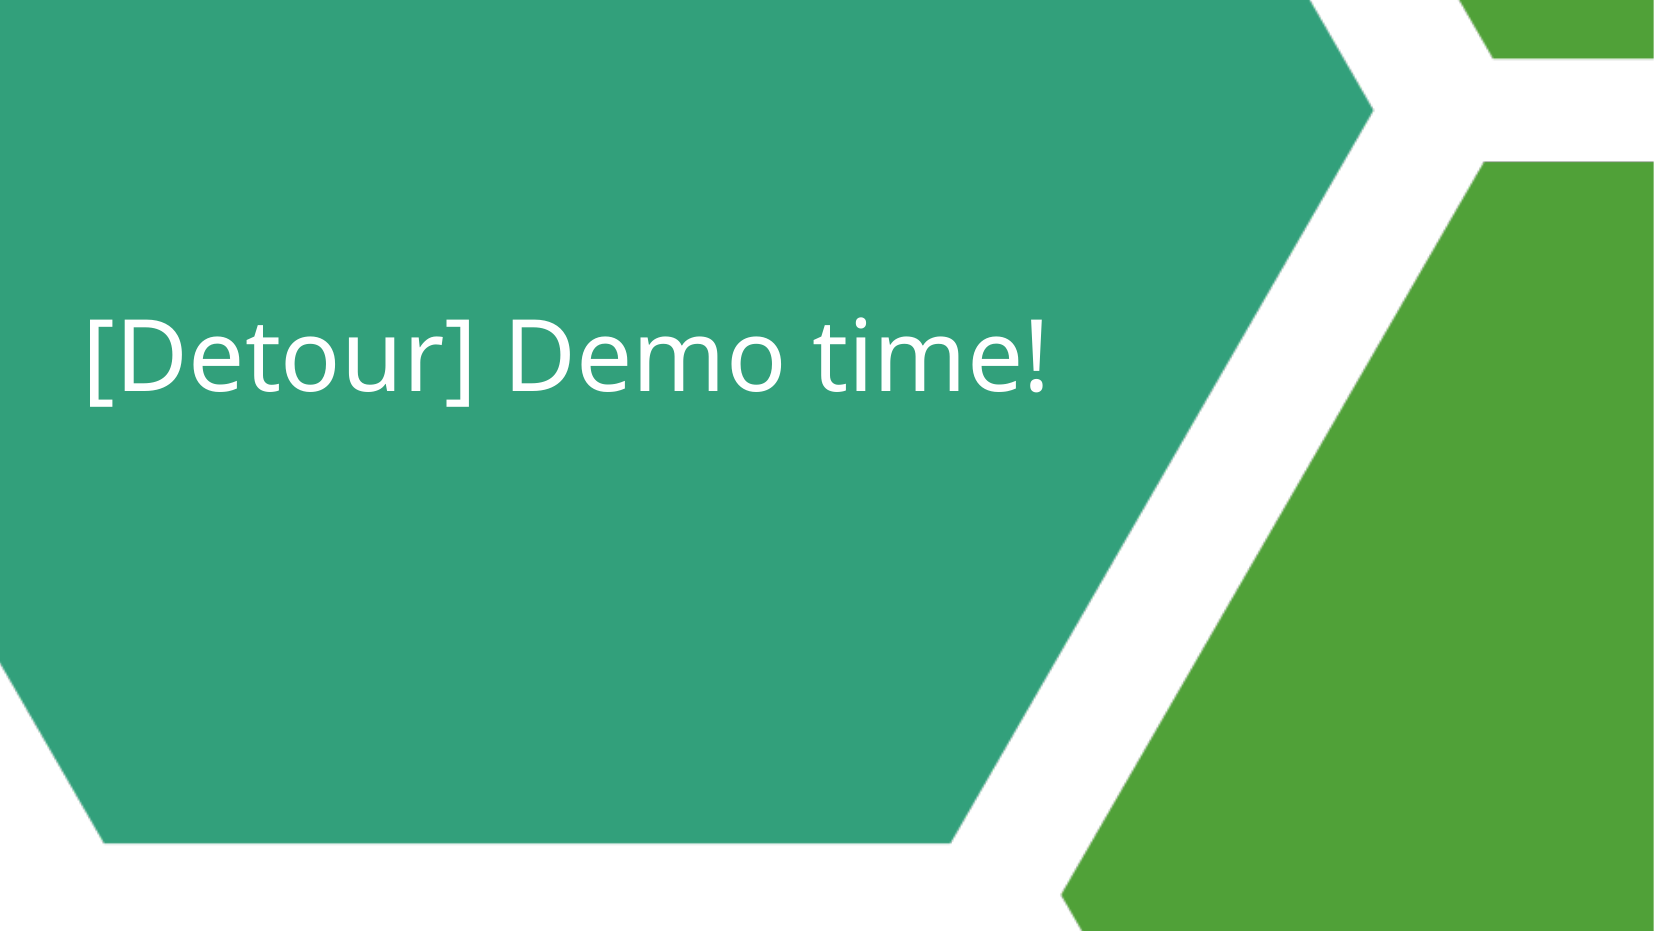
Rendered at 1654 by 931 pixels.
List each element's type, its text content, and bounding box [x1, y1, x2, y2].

picture [0, 0, 1654, 931]
title [Detour] Demo time! [82, 219, 1218, 486]
